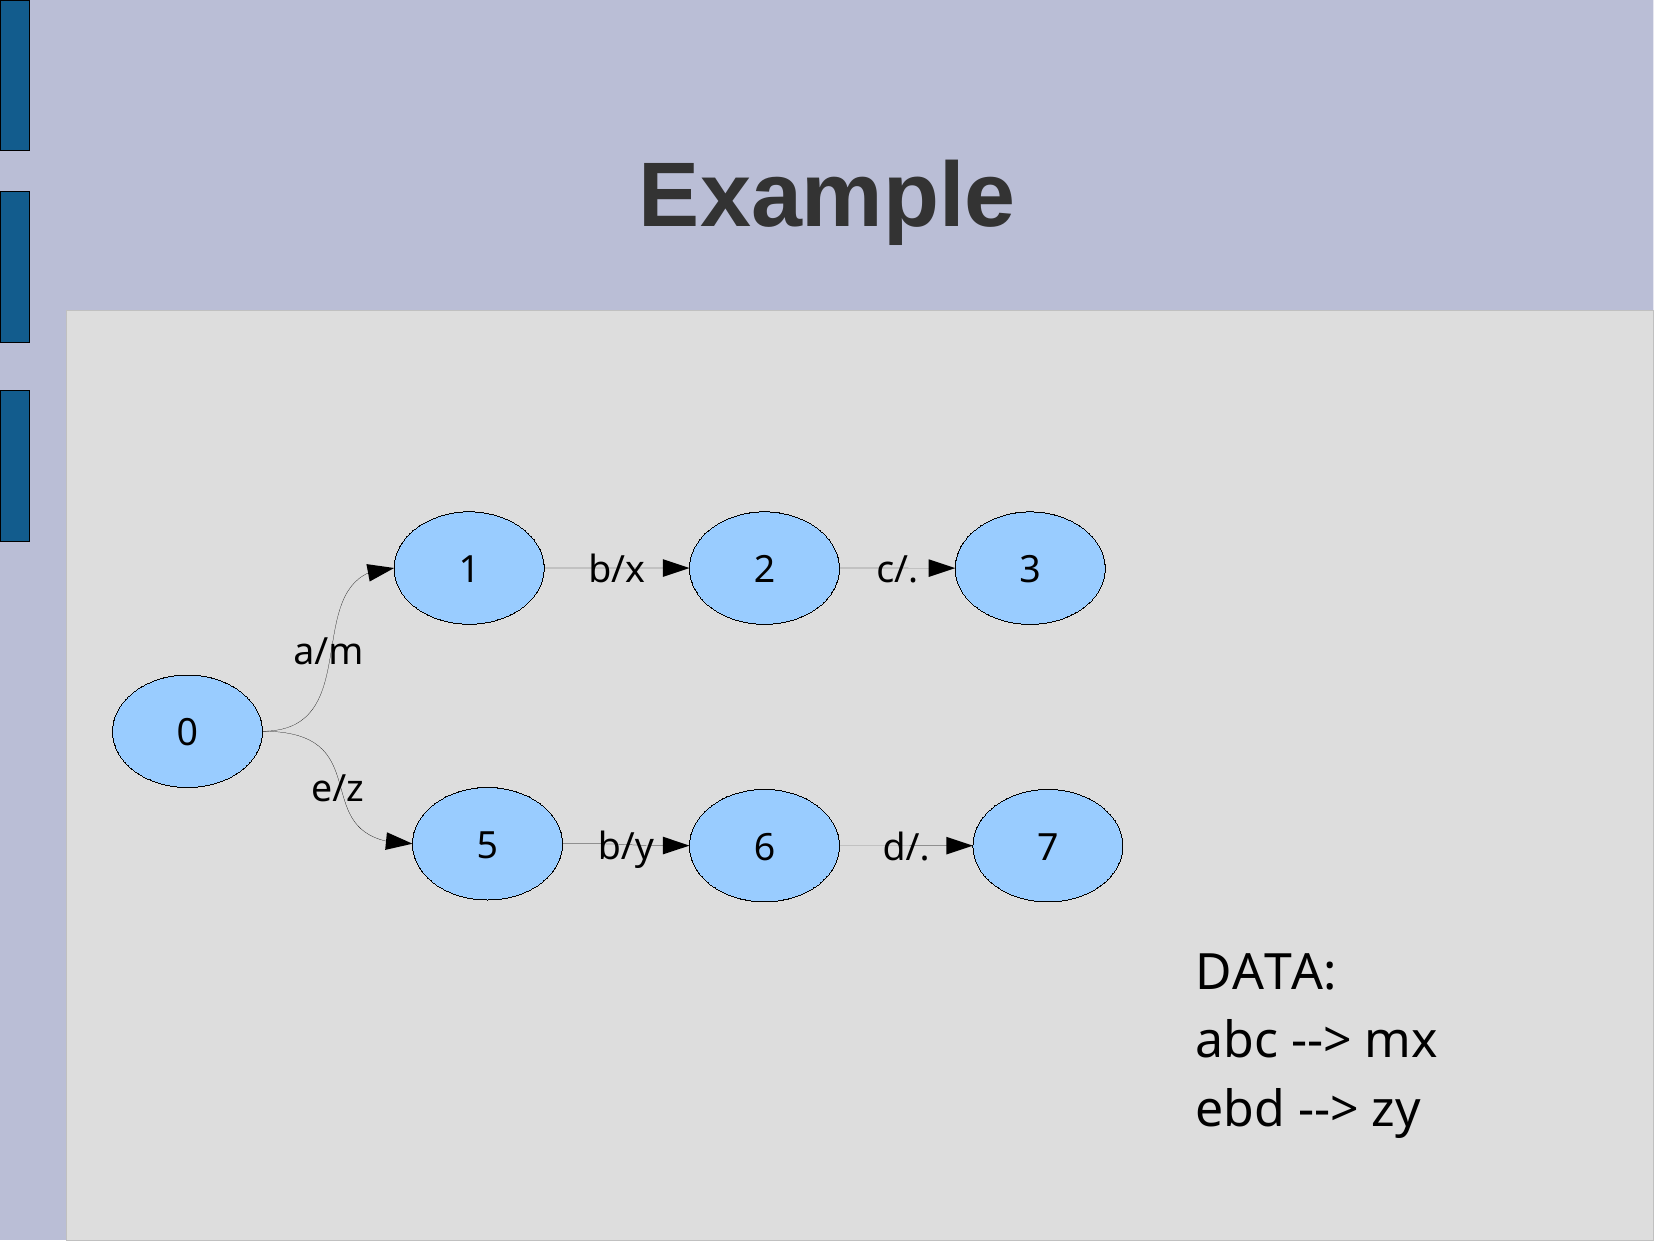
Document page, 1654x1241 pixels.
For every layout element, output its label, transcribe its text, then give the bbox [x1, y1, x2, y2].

text_box 1 [394, 511, 545, 625]
text_box 5 [412, 787, 563, 901]
title Example [121, 91, 1534, 299]
text_box 6 [689, 789, 840, 902]
text_box 3 [955, 511, 1106, 625]
text_box 0 [112, 675, 263, 788]
text_box DATA: abc --> mx ebd --> zy [1180, 928, 1463, 1126]
text_box 2 [689, 511, 840, 625]
text_box 7 [972, 789, 1123, 902]
